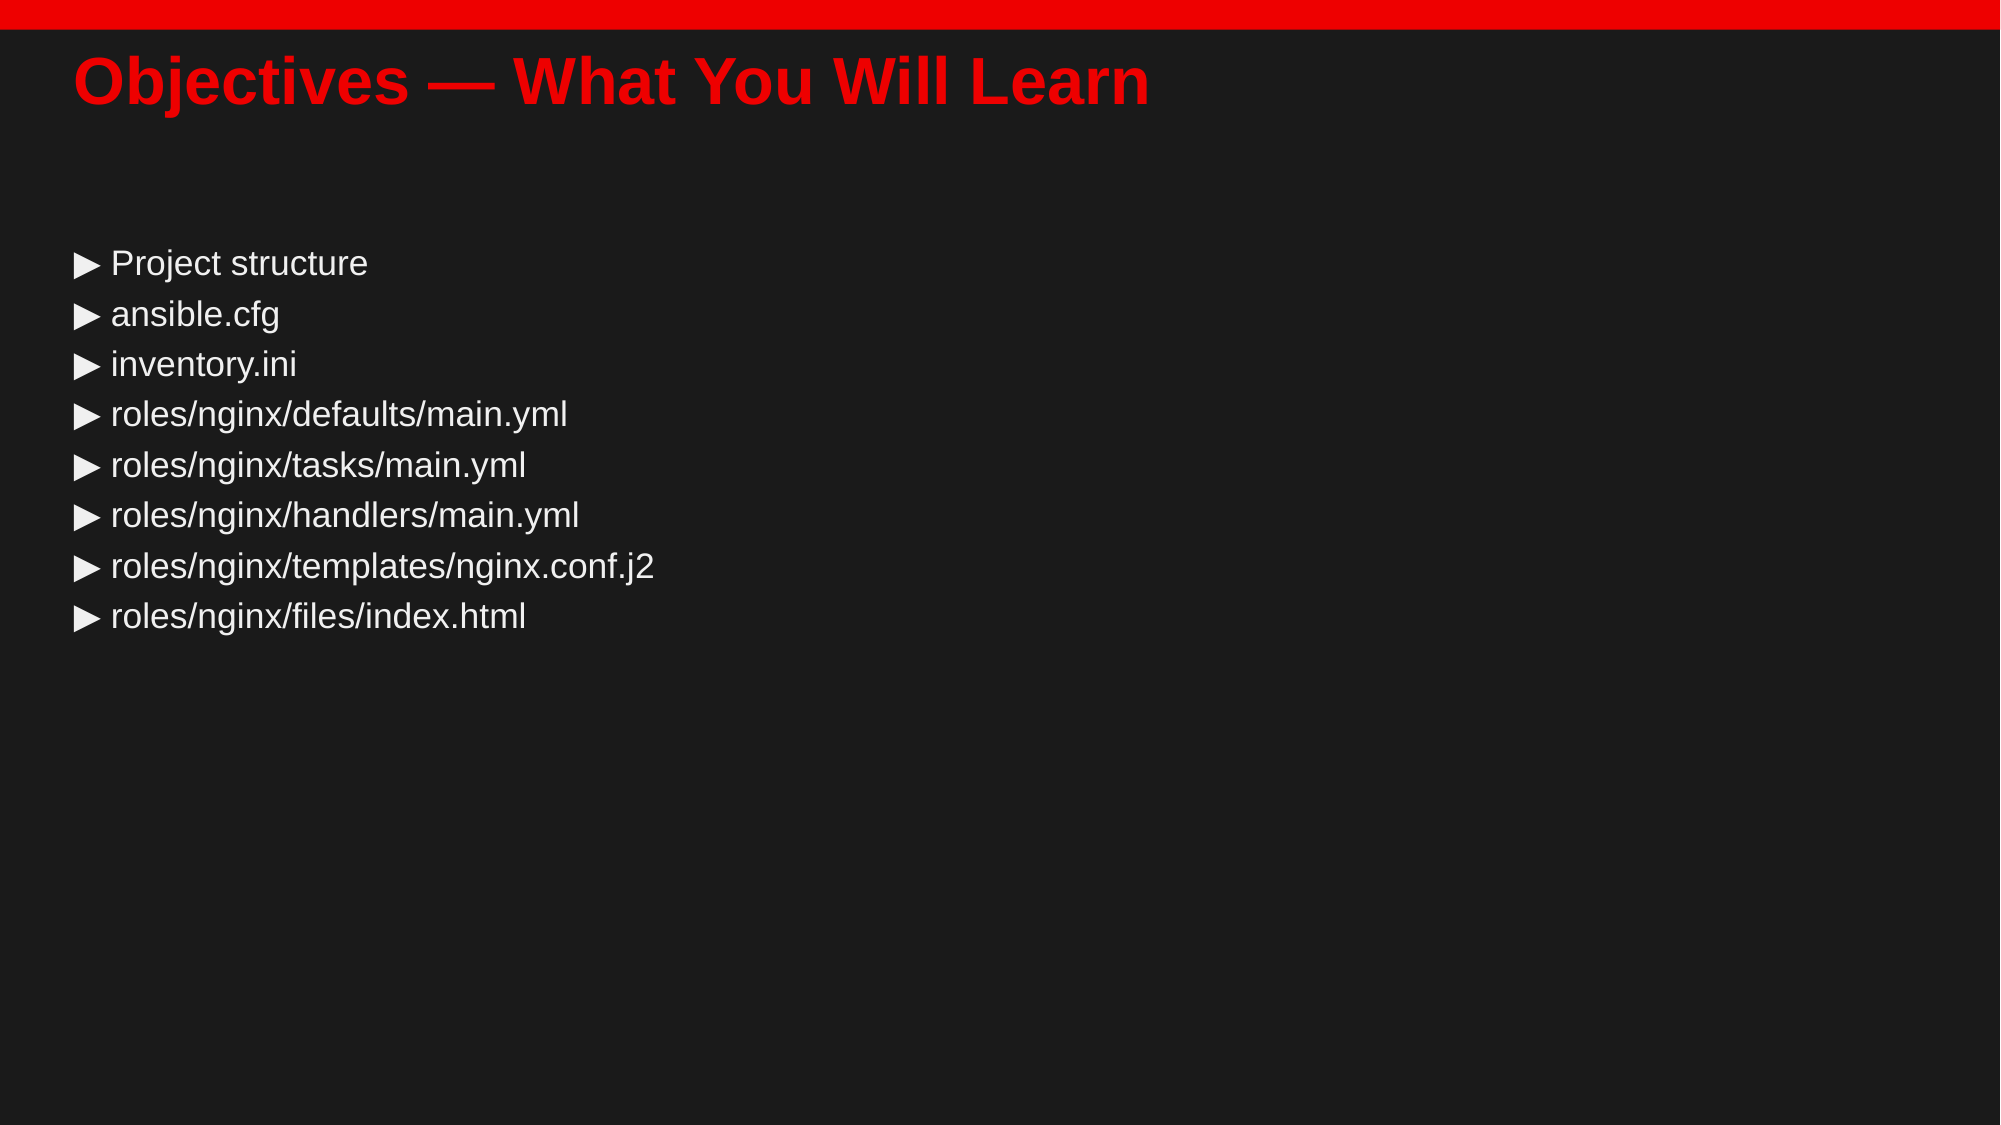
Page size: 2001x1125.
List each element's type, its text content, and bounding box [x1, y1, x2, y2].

text_box [0, 0, 2001, 30]
text_box Objectives — What You Will Learn [59, 36, 1942, 208]
text_box ▶ Project structure ▶ ansible.cfg ▶ inventory.ini ▶ roles/nginx/defaults/main.yml ▶ roles/nginx/tasks/main.yml ▶ roles/nginx/handlers/main.yml ▶ roles/nginx/templates/nginx.conf.j2 ▶ roles/nginx/files/index.html [59, 236, 1942, 1037]
